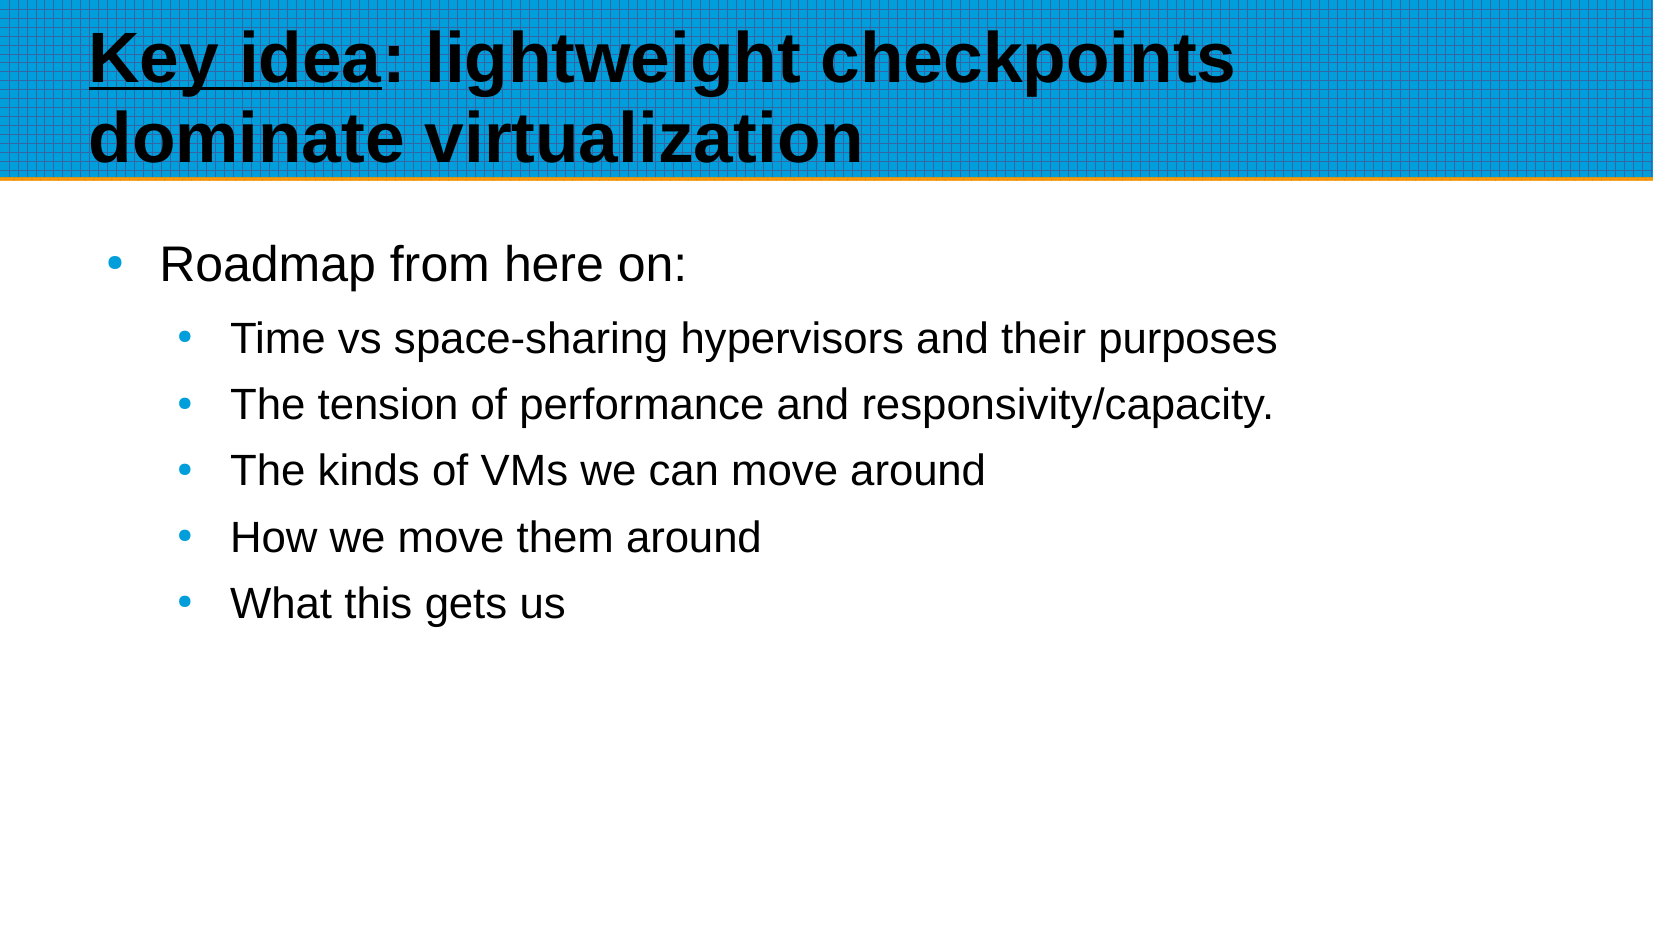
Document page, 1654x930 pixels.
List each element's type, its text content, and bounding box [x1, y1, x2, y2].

title Key idea: lightweight checkpoints dominate virtualization [88, 14, 1565, 178]
list Roadmap from here on: Time vs space-sharing hypervisors and their purposes The tension of performance and responsivity/capacity. The kinds of VMs we can move around How we move them around What this gets us [88, 236, 1565, 812]
